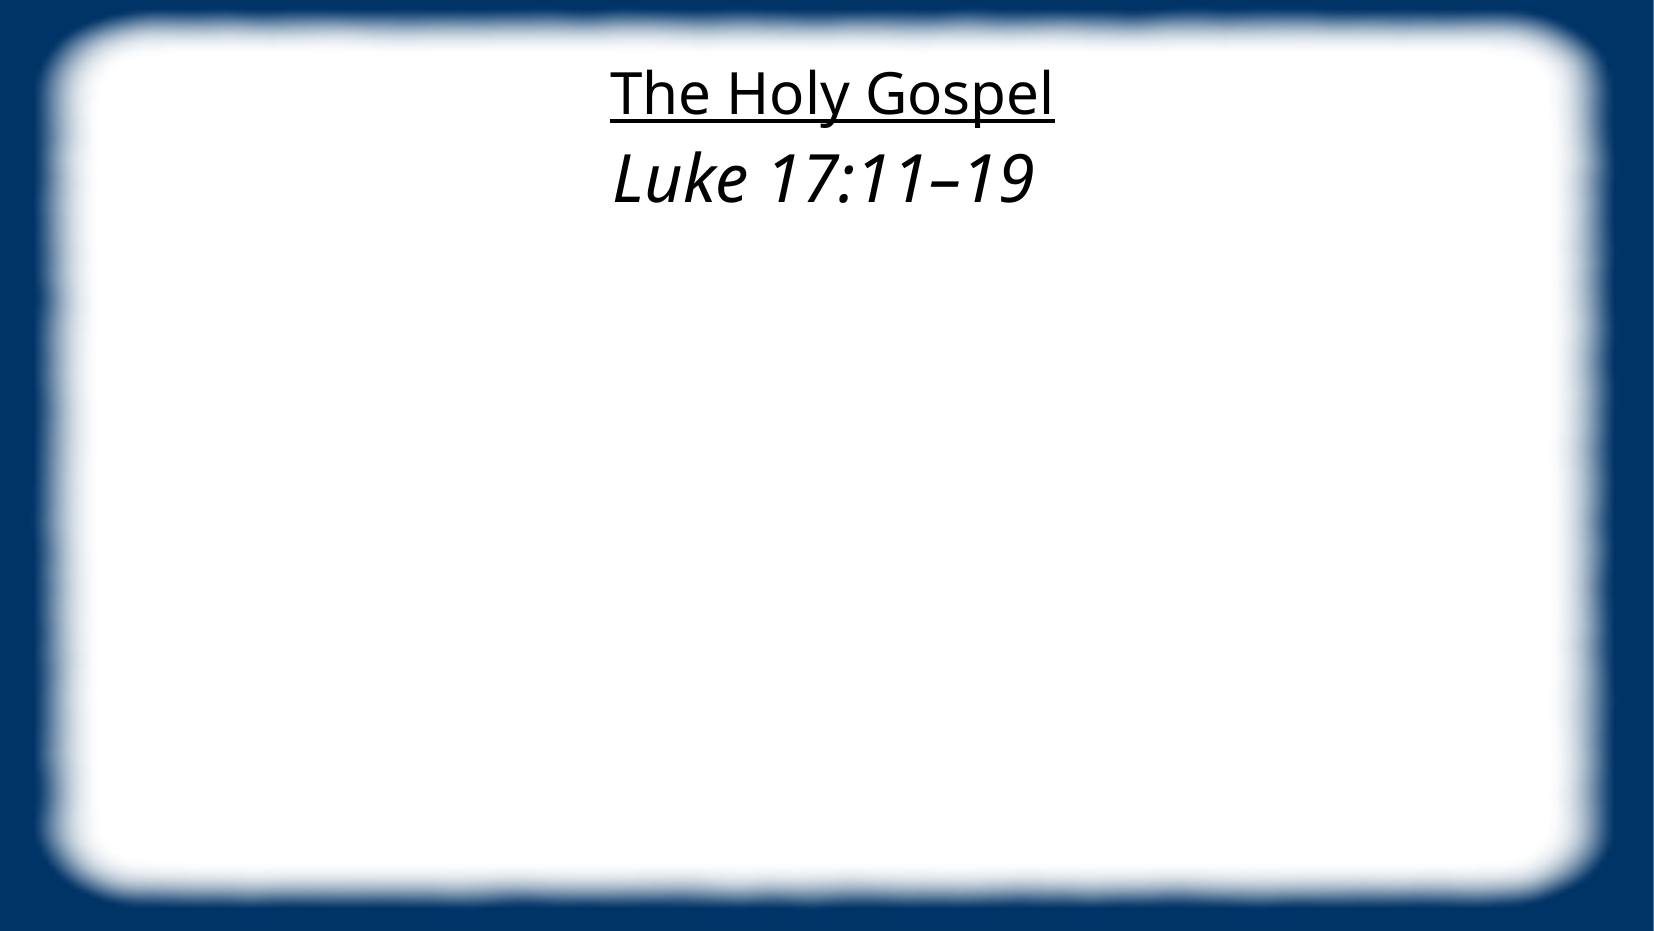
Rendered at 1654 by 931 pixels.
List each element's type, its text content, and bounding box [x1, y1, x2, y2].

picture [0, 0, 1654, 931]
text_box The Holy Gospel Luke 17:11–19 [120, 45, 1546, 226]
